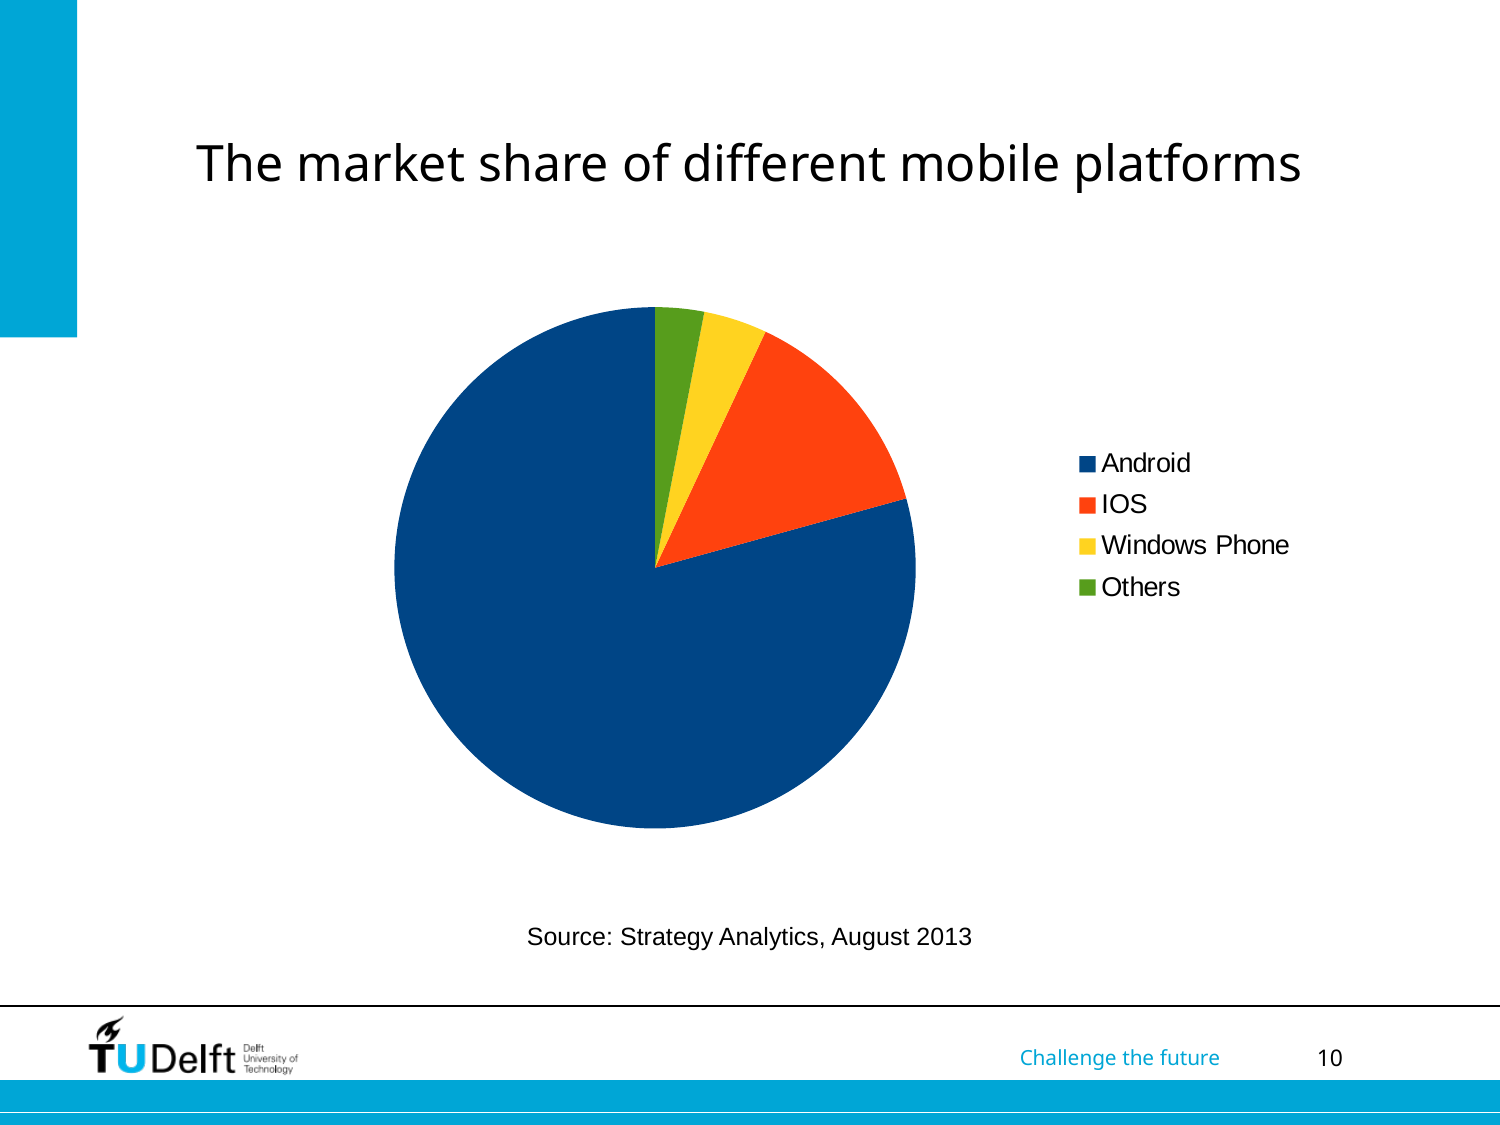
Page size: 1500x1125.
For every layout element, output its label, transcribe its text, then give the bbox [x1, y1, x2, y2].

text_box Source: Strategy Analytics, August 2013 [495, 915, 1006, 958]
chart [164, 264, 1336, 841]
title The market share of different mobile platforms [162, 75, 1338, 250]
